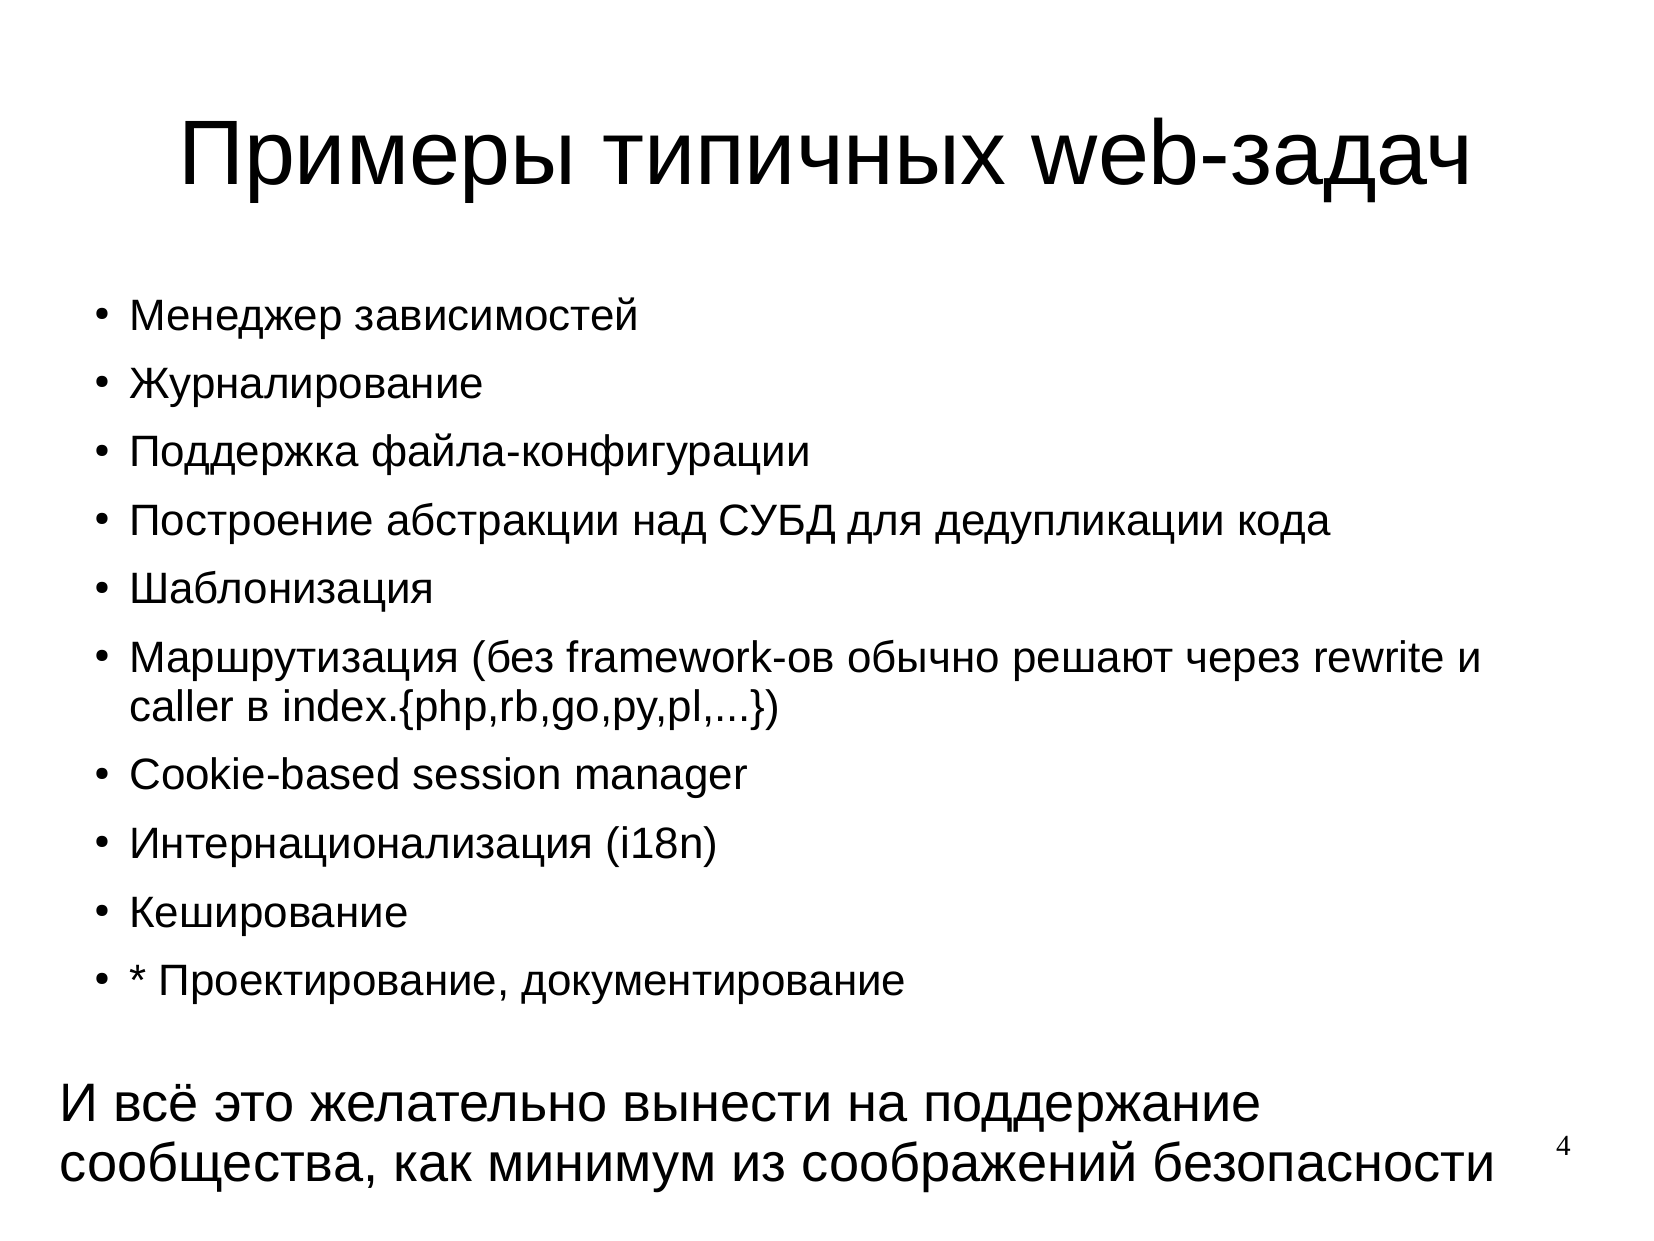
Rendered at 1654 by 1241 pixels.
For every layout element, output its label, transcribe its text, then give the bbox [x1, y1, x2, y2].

list Менеджер зависимостей Журналирование Поддержка файла-конфигурации Построение абстракции над СУБД для дедупликации кода Шаблонизация Маршрутизация (без framework-ов обычно решают через rewrite и caller в index.{php,rb,go,py,pl,...}) Cookie-based session manager Интернационализация (i18n) Кеширование * Проектирование, документирование [82, 290, 1571, 1006]
text_box И всё это желательно вынести на поддержание сообщества, как минимум из соображений безопасности [45, 1065, 1531, 1202]
title Примеры типичных web-задач [82, 49, 1571, 257]
